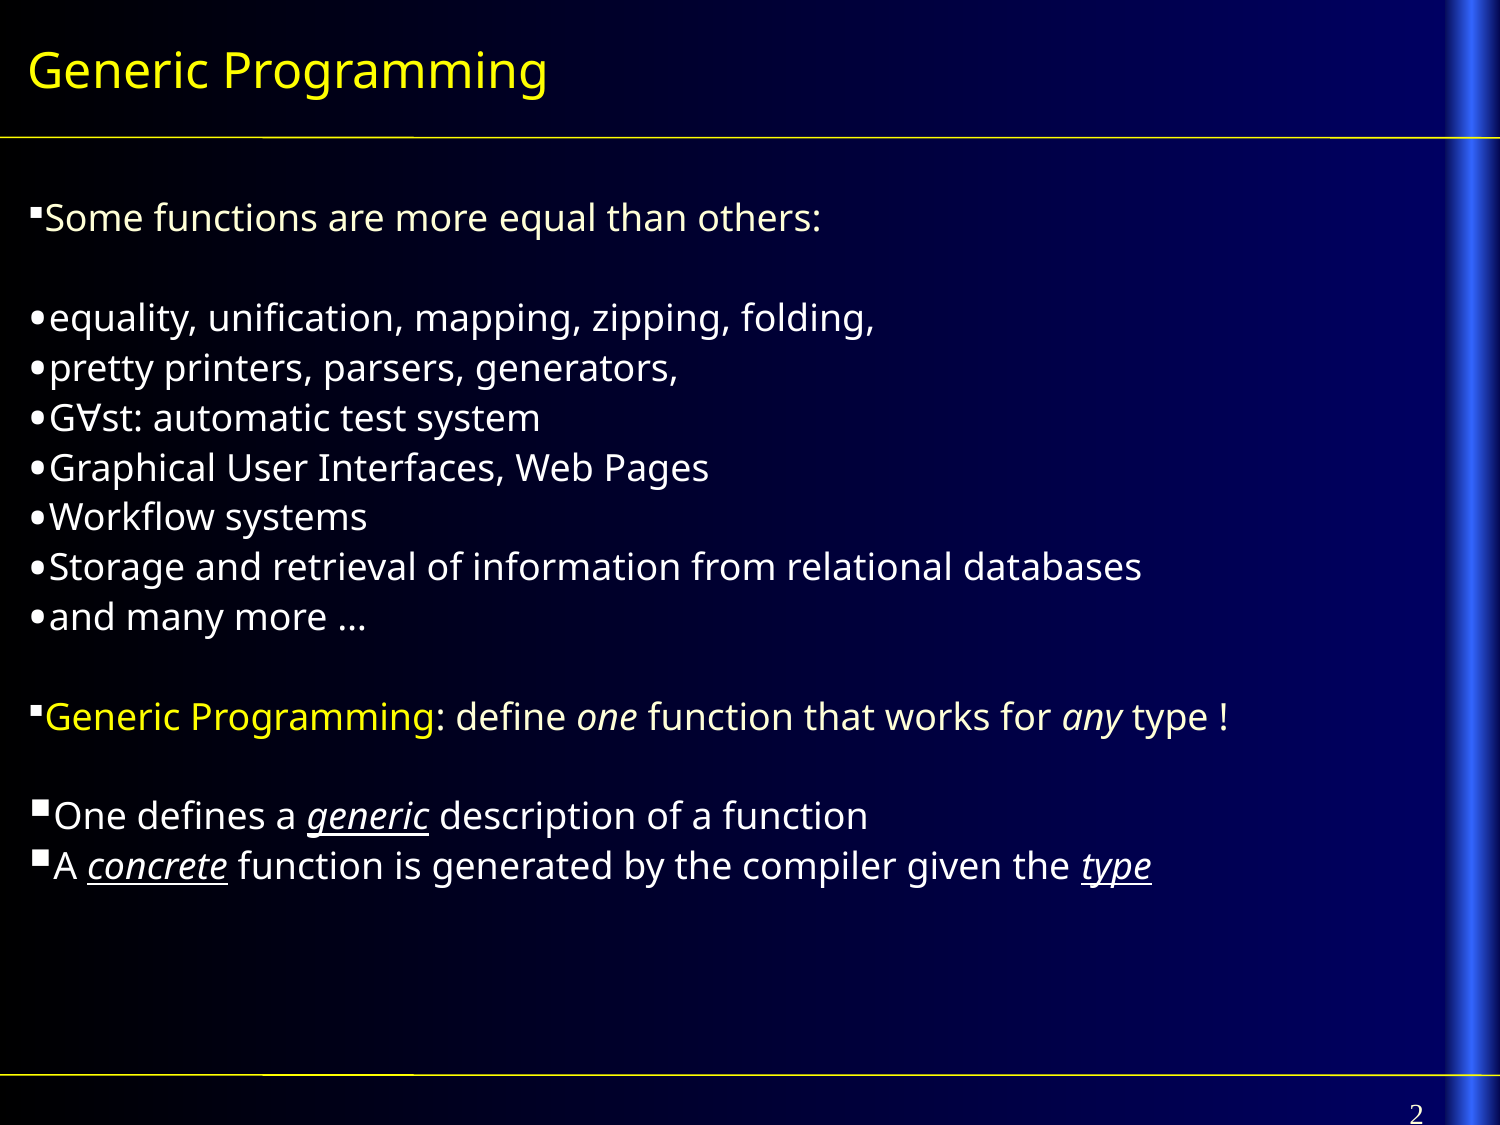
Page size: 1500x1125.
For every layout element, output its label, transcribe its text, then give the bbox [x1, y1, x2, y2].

text_box Some functions are more equal than others: equality, unification, mapping, zipping, folding, pretty printers, parsers, generators, G∀st: automatic test system Graphical User Interfaces, Web Pages Workflow systems Storage and retrieval of information from relational databases and many more … Generic Programming: define one function that works for any type ! One defines a generic description of a function A concrete function is generated by the compiler given the type [12, 137, 1500, 1063]
text_box Generic Programming [12, 0, 1288, 137]
